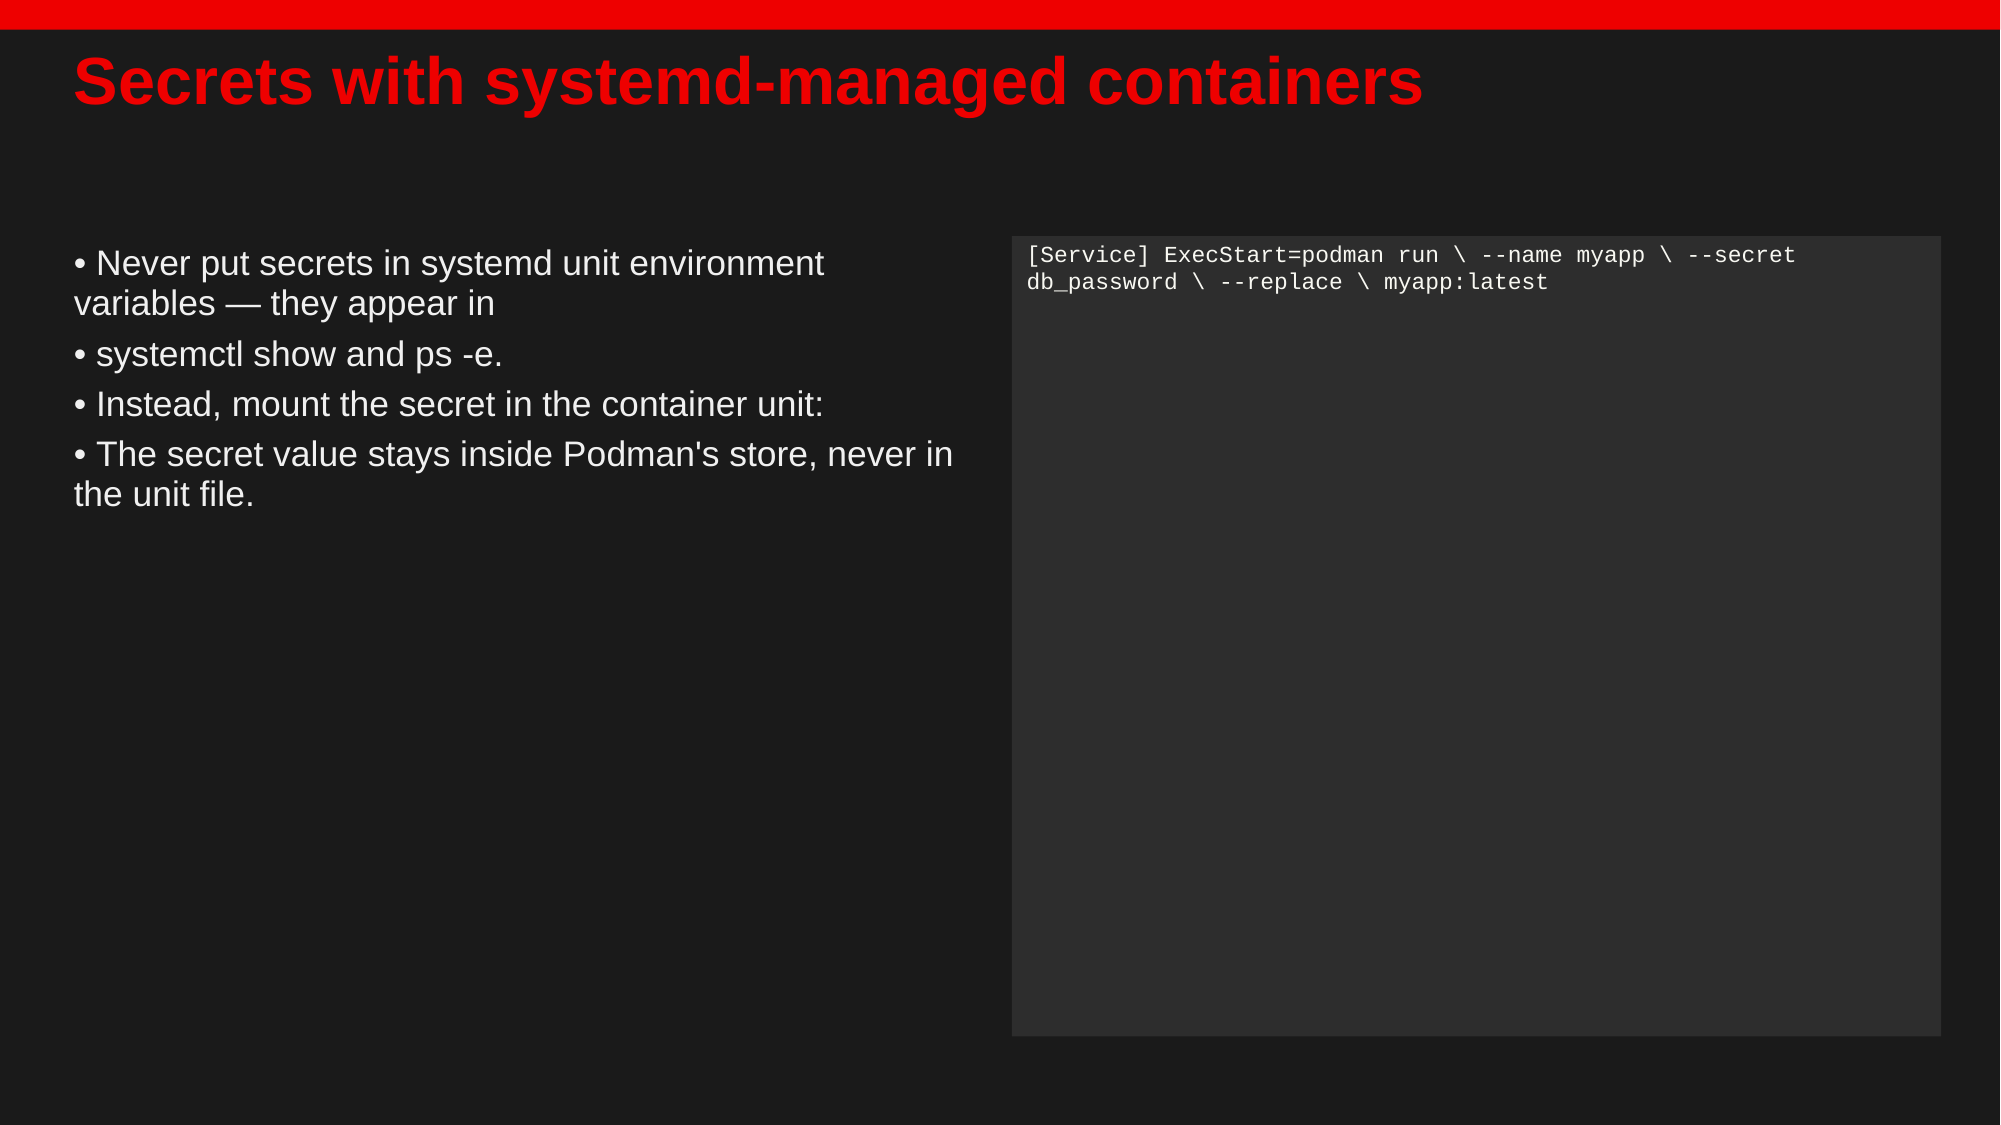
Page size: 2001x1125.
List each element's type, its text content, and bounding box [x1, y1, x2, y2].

text_box [Service] ExecStart=podman run \ --name myapp \ --secret db_password \ --replace \ myapp:latest [1011, 236, 1942, 1037]
text_box [0, 0, 2001, 30]
text_box • Never put secrets in systemd unit environment variables — they appear in • systemctl show and ps -e. • Instead, mount the secret in the container unit: • The secret value stays inside Podman's store, never in the unit file. [59, 236, 989, 1037]
text_box Secrets with systemd-managed containers [59, 36, 1942, 208]
